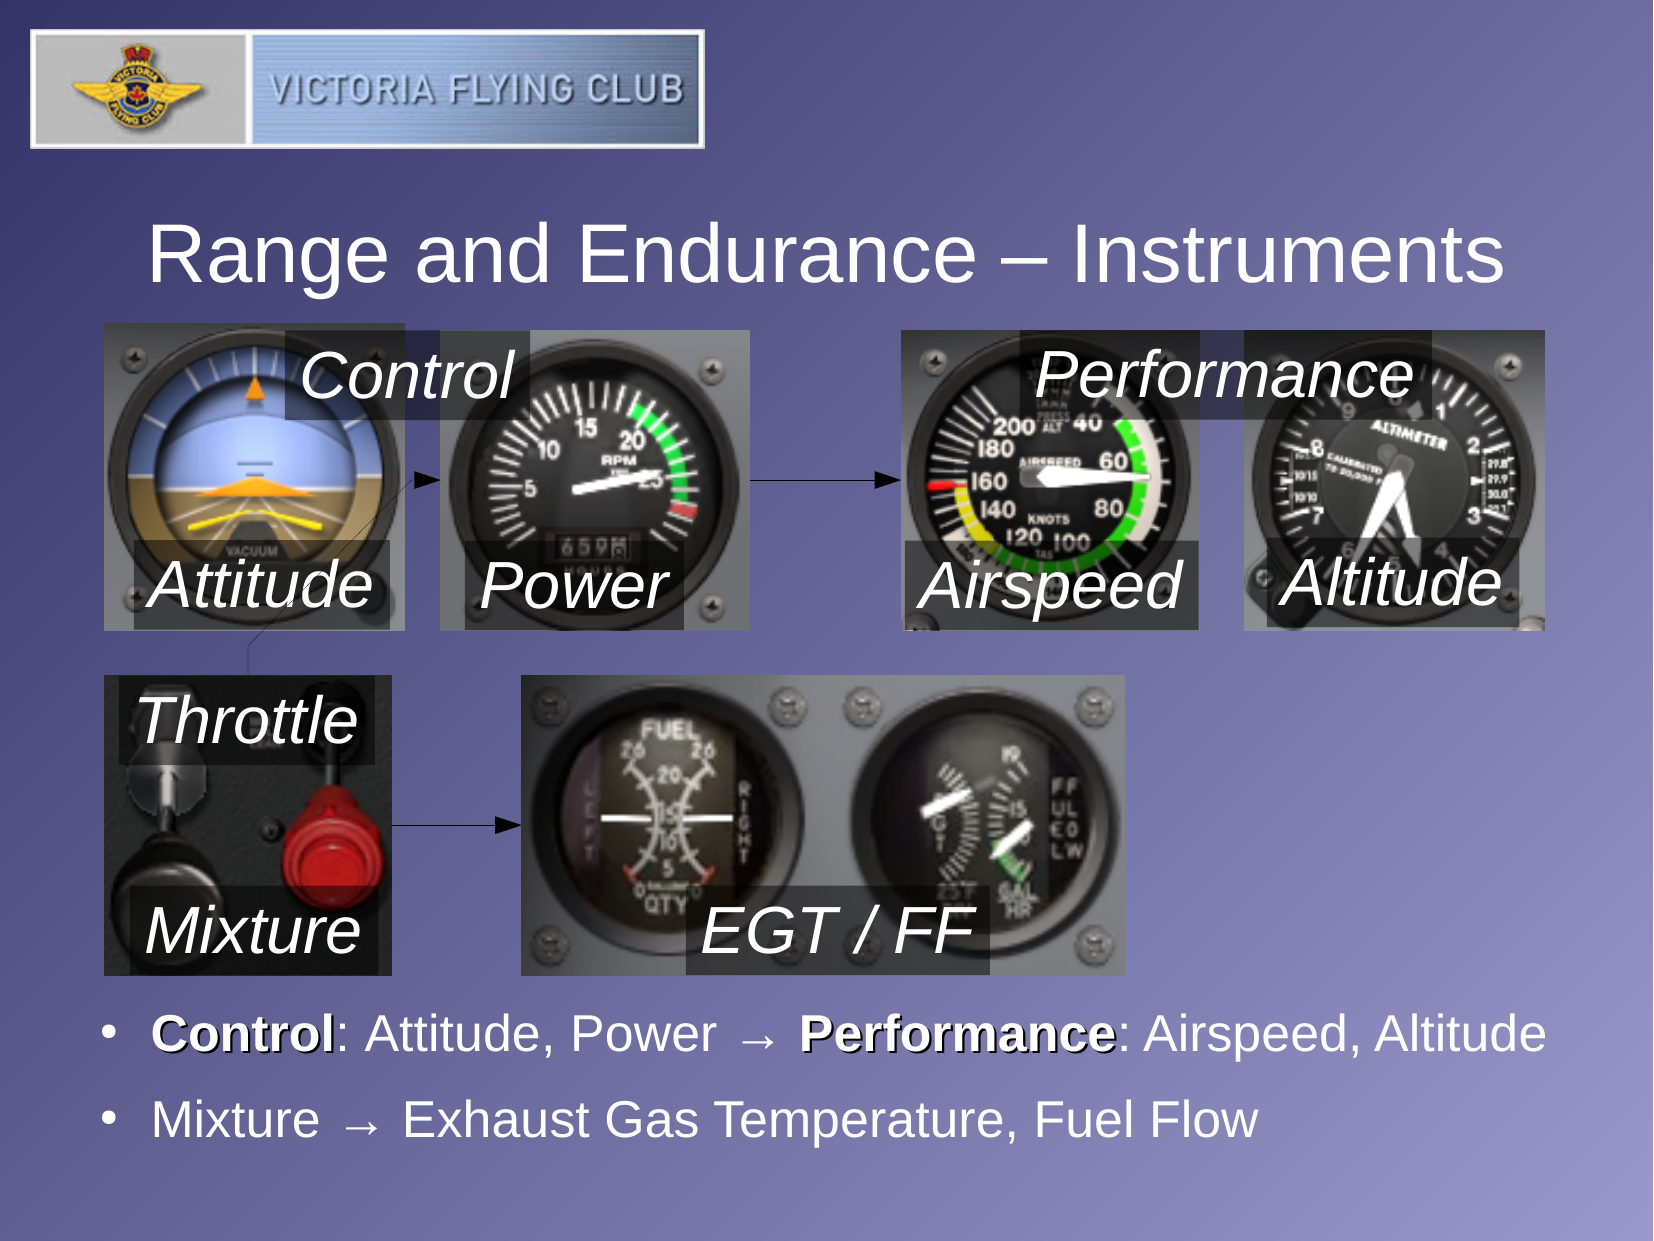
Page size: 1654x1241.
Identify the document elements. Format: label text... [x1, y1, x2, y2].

picture [1244, 330, 1545, 631]
picture [440, 330, 750, 631]
text_box Throttle [118, 675, 375, 766]
list Control: Attitude, Power → Performance: Airspeed, Altitude Mixture → Exhaust Gas Temperature, Fuel Flow [82, 1003, 1571, 1199]
picture [521, 675, 1125, 976]
picture [901, 330, 1200, 631]
picture [104, 675, 392, 976]
picture [264, 488, 405, 631]
picture [104, 323, 405, 631]
picture [30, 29, 705, 149]
text_box Airspeed [904, 540, 1199, 631]
text_box Power [464, 540, 684, 631]
text_box Altitude [1266, 537, 1520, 628]
text_box Control [284, 330, 531, 421]
text_box Attitude [265, 540, 390, 630]
title Range and Endurance – Instruments [82, 150, 1571, 358]
text_box Attitude [133, 540, 351, 630]
text_box EGT / FF [685, 885, 990, 976]
text_box Mixture [129, 885, 379, 976]
text_box Performance [1019, 330, 1433, 420]
